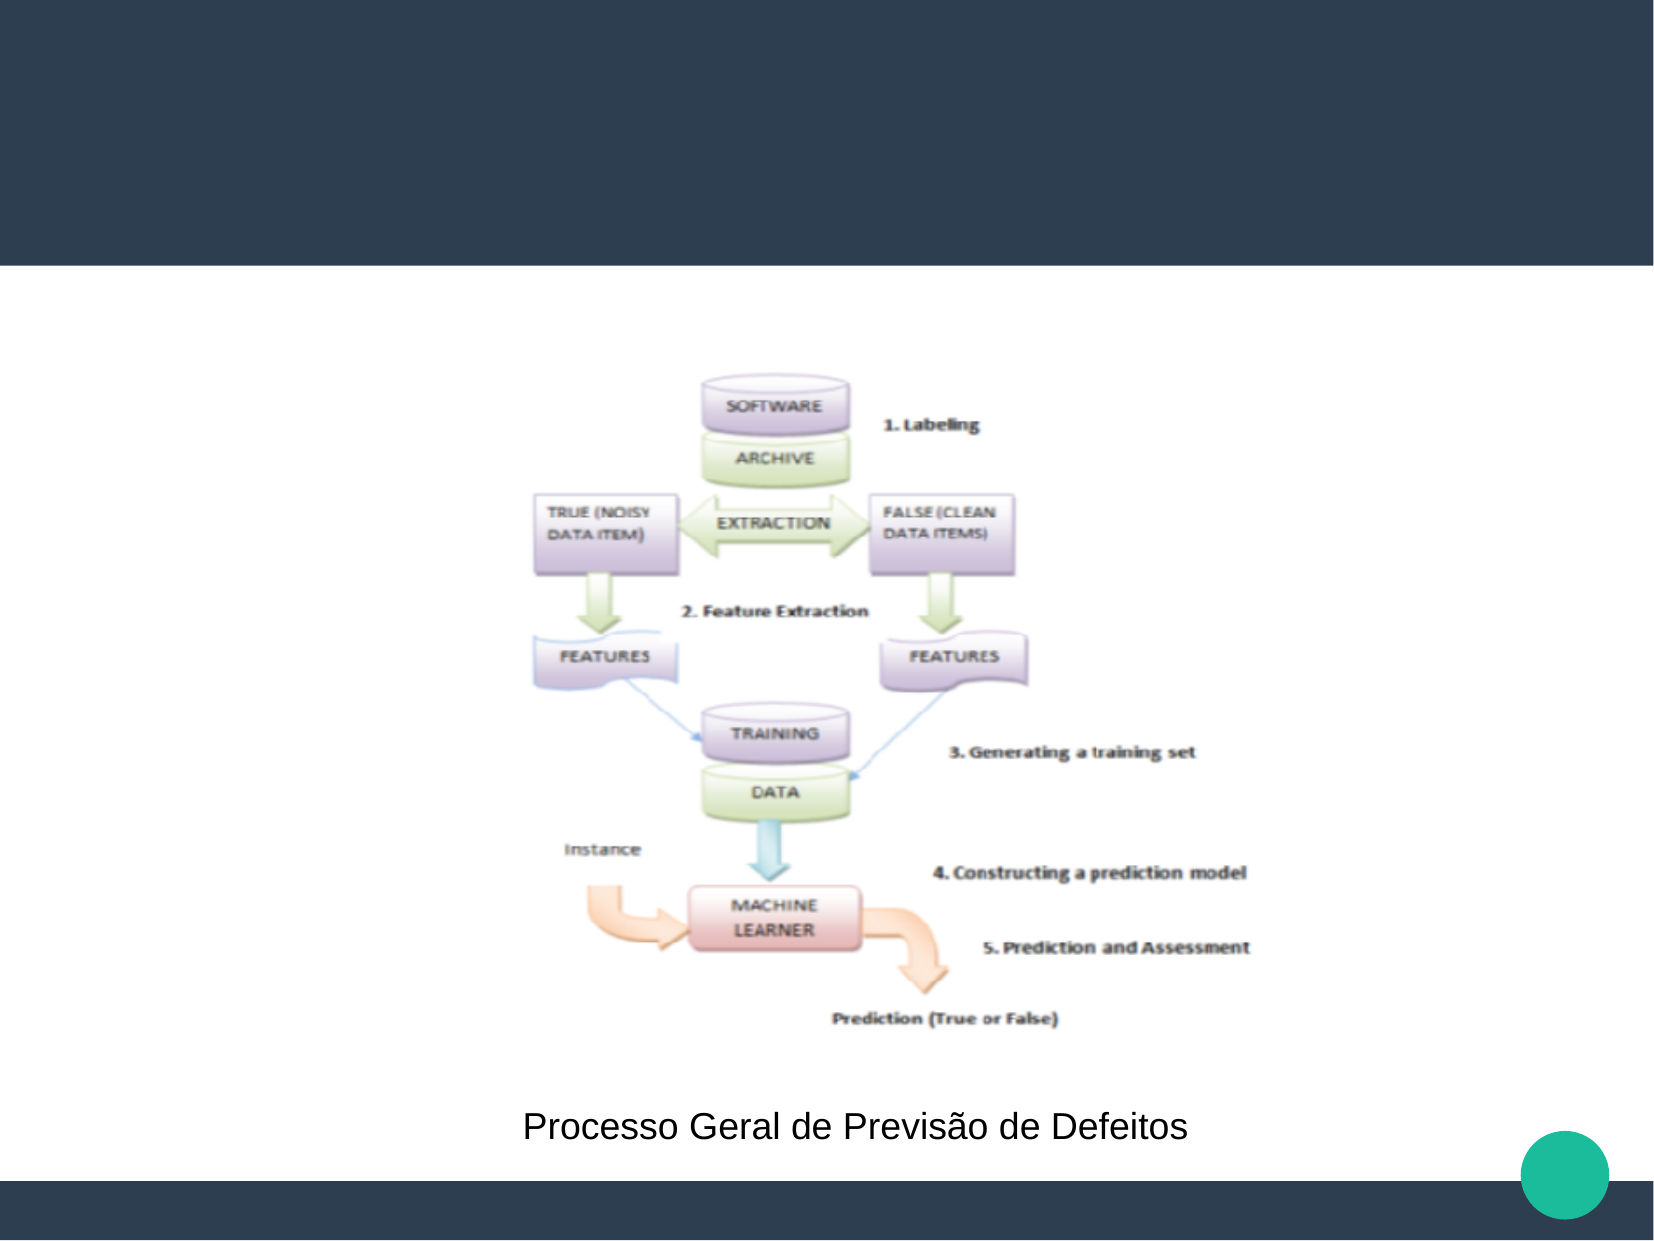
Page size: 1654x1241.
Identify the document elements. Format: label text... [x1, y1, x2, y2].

picture [484, 346, 1252, 1063]
text_box Processo Geral de Previsão de Defeitos [507, 1098, 1241, 1156]
